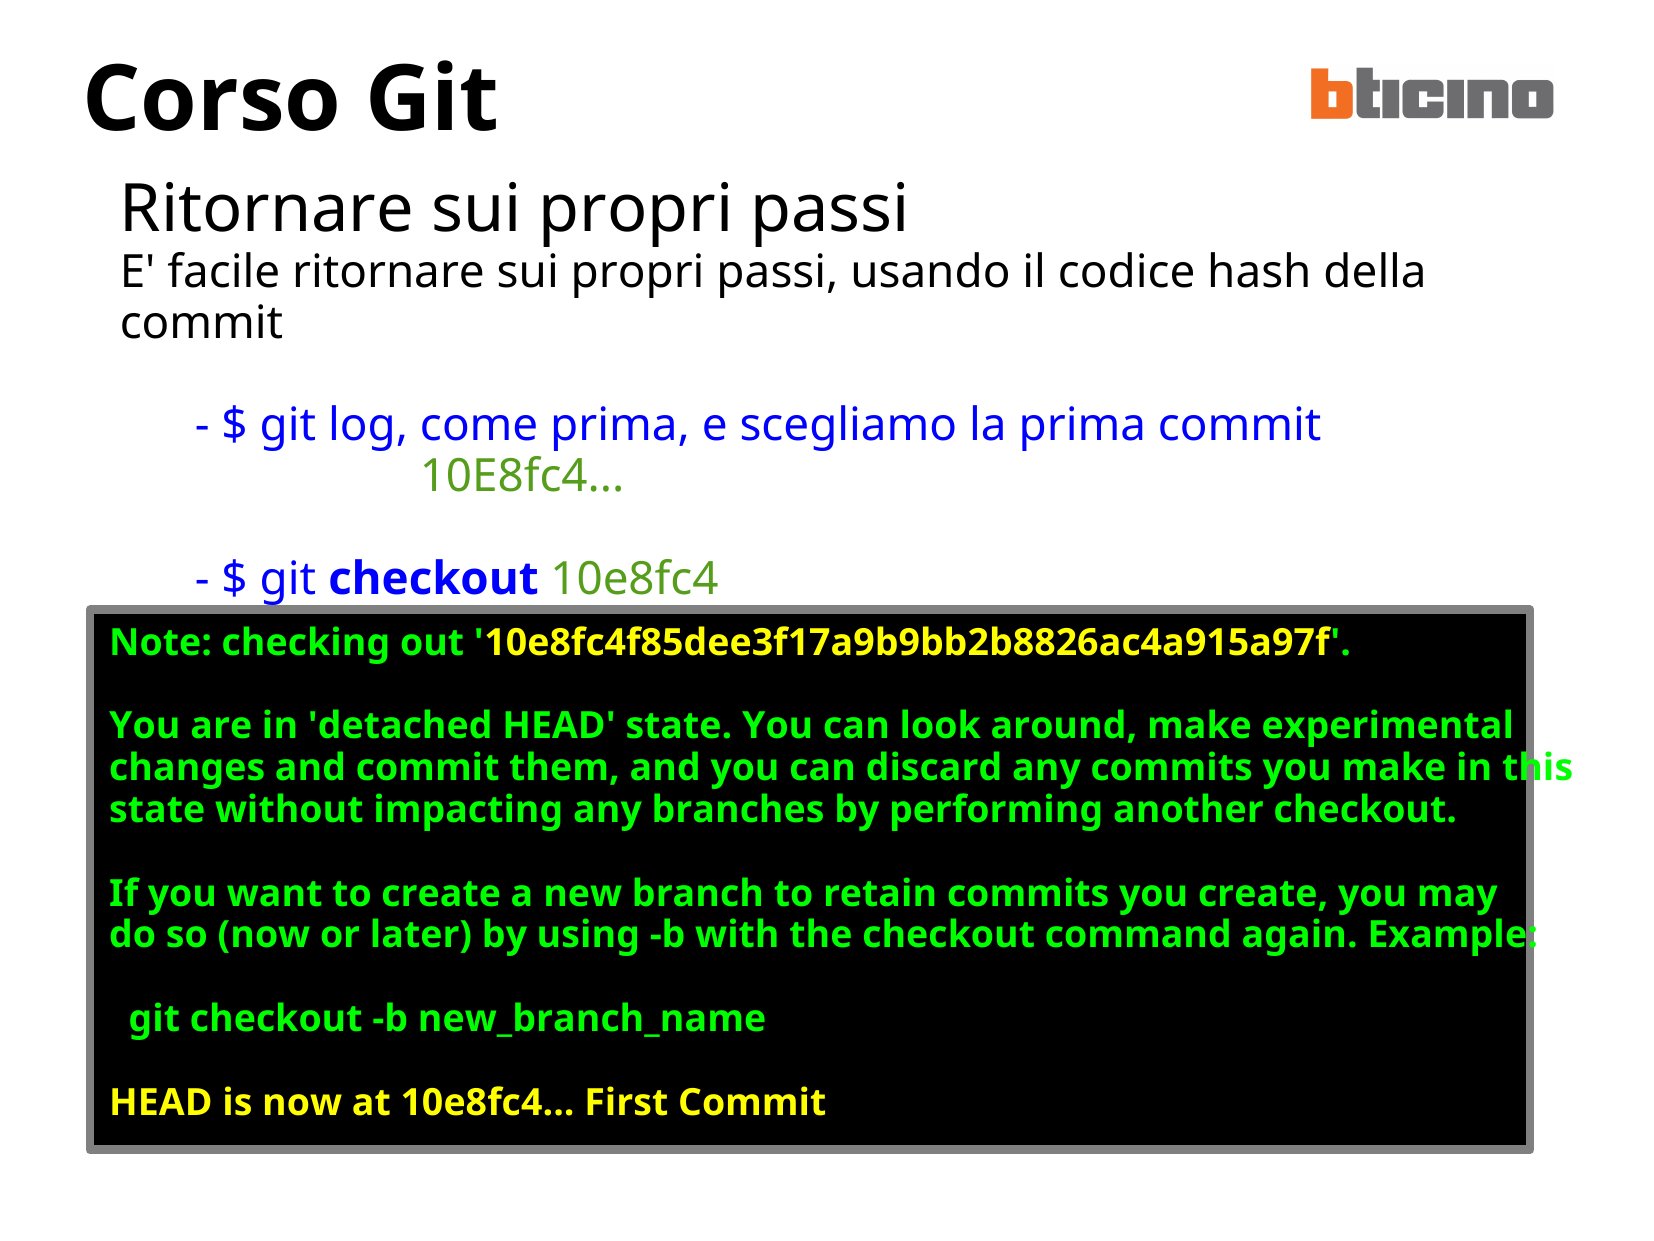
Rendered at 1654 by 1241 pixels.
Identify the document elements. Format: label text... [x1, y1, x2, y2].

text_box Ritornare sui propri passi E' facile ritornare sui propri passi, usando il codice hash della commit - $ git log, come prima, e scegliamo la prima commit 10E8fc4... - $ git checkout 10e8fc4 [105, 165, 1576, 586]
text_box Note: checking out '10e8fc4f85dee3f17a9b9bb2b8826ac4a915a97f'. You are in 'detached HEAD' state. You can look around, make experimental changes and commit them, and you can discard any commits you make in this state without impacting any branches by performing another checkout. If you want to create a new branch to retain commits you create, you may do so (now or later) by using -b with the checkout command again. Example: git checkout -b new_branch_name HEAD is now at 10e8fc4... First Commit [90, 609, 1531, 1150]
title Corso Git [82, 48, 1570, 151]
